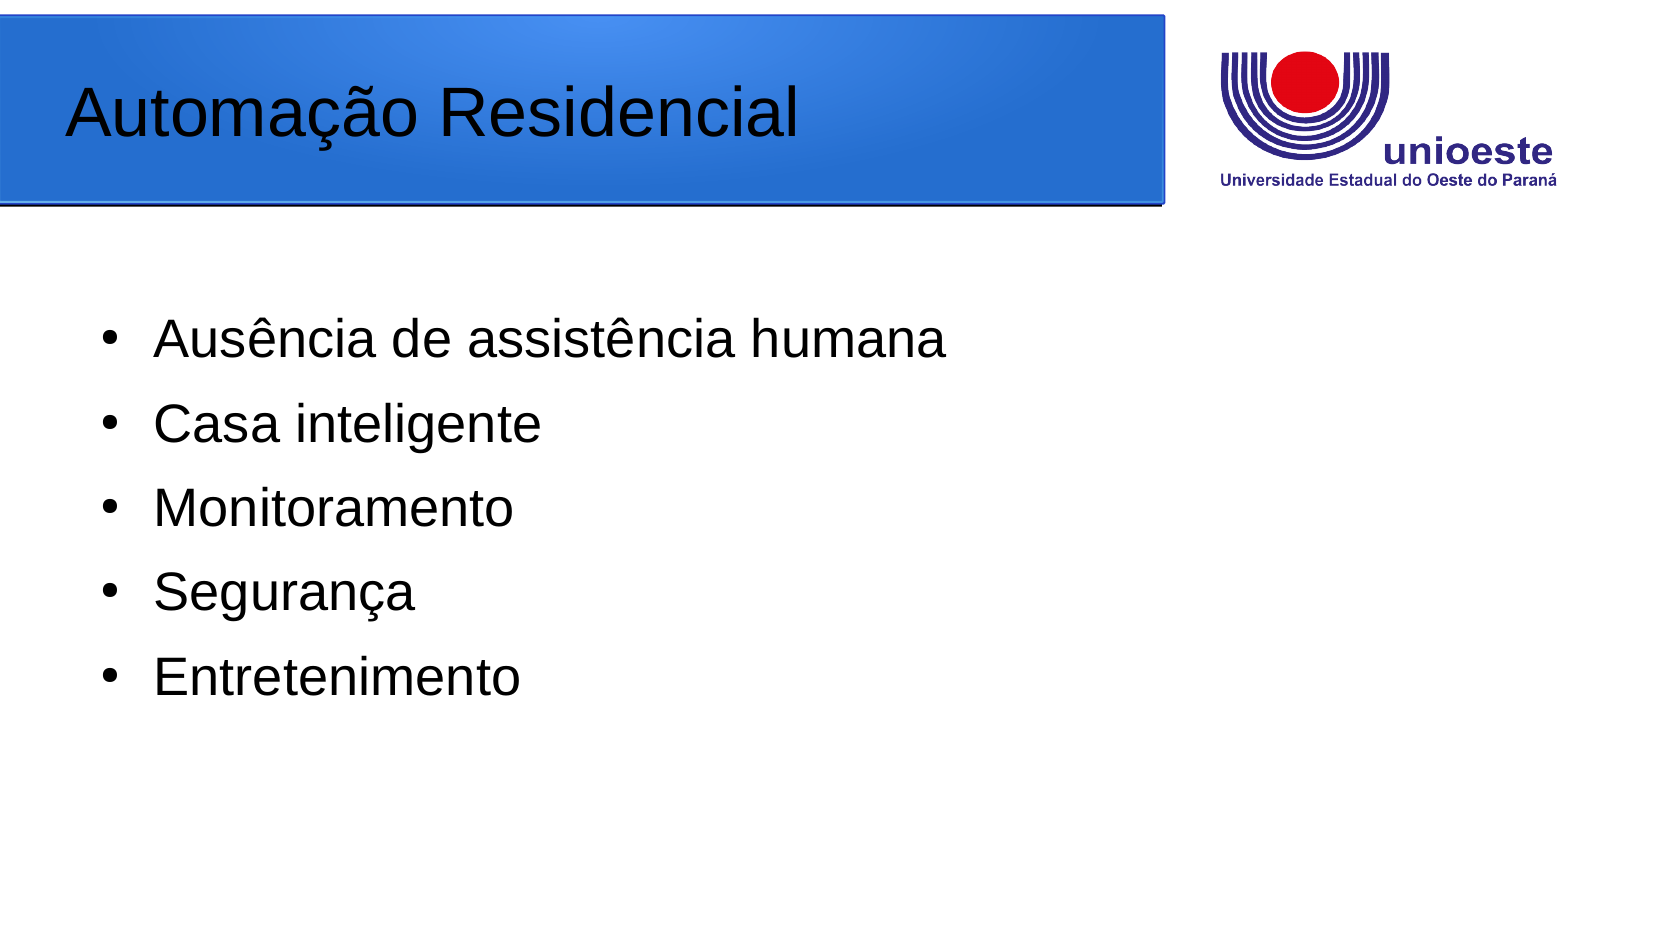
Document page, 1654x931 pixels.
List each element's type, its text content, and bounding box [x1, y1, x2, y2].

list Ausência de assistência humana Casa inteligente Monitoramento Segurança Entretenimento [82, 224, 1571, 764]
picture [1169, 19, 1601, 201]
title Automação Residencial [64, 42, 1117, 183]
